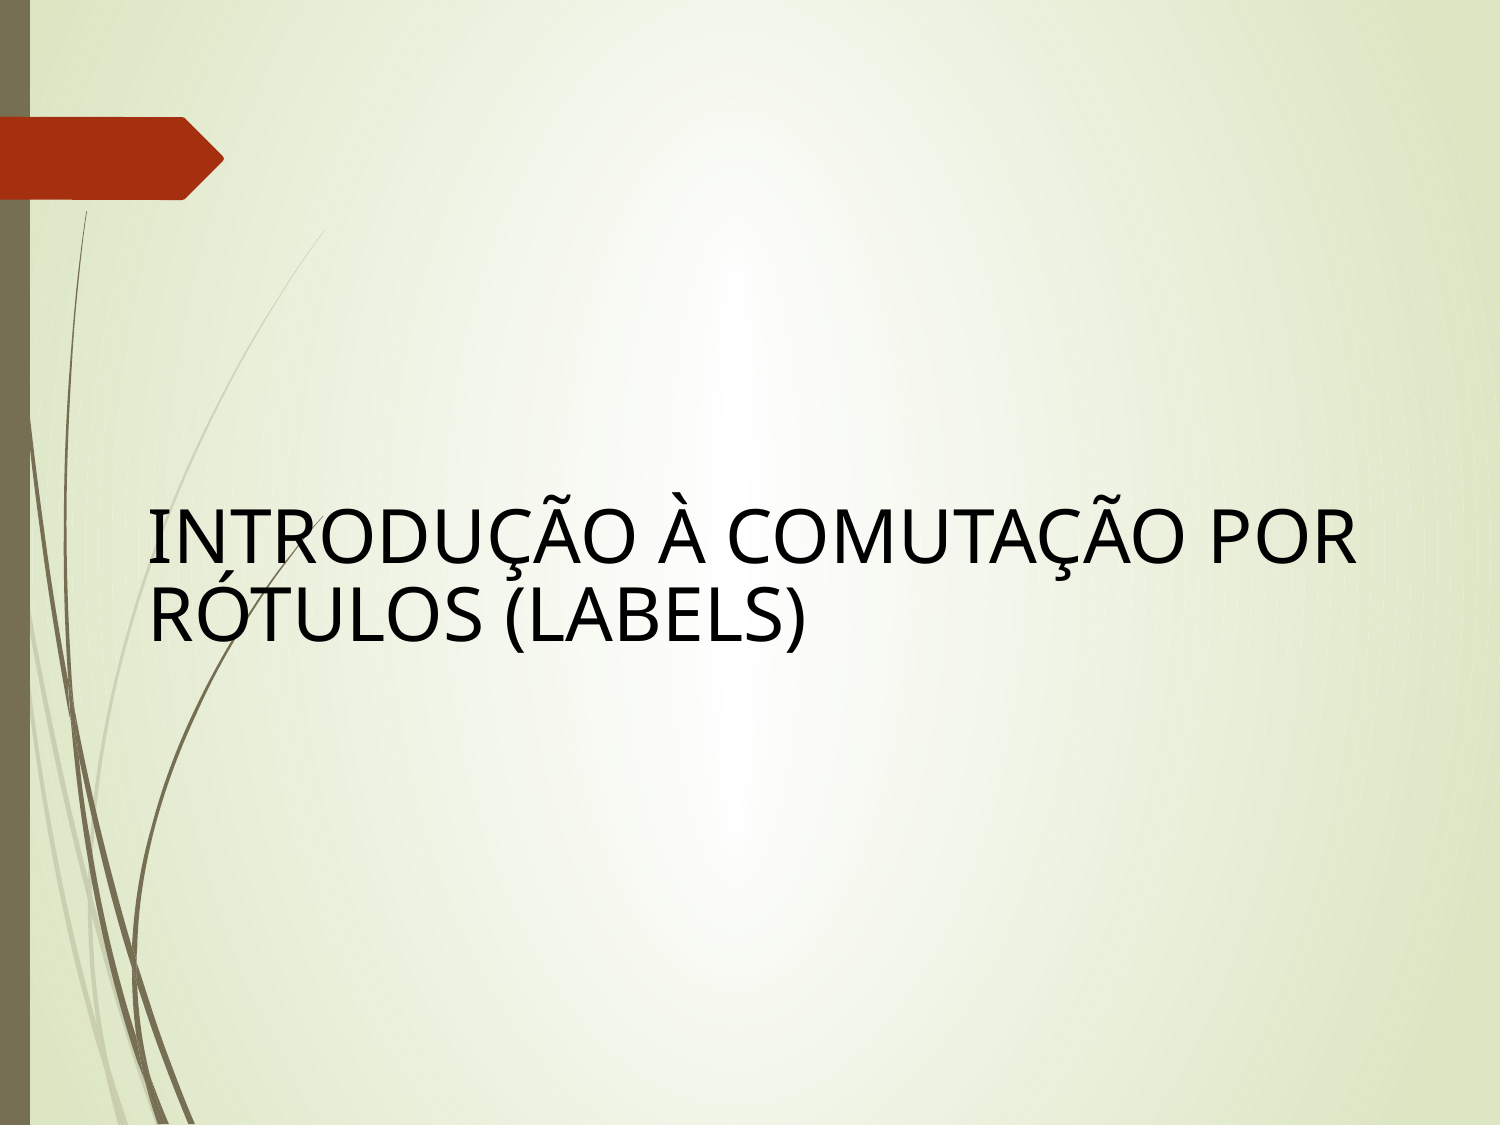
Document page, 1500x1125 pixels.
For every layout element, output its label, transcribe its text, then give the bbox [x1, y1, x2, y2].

title INTRODUÇÃO À COMUTAÇÃO POR RÓTULOS (LABELS) [147, 502, 1423, 683]
